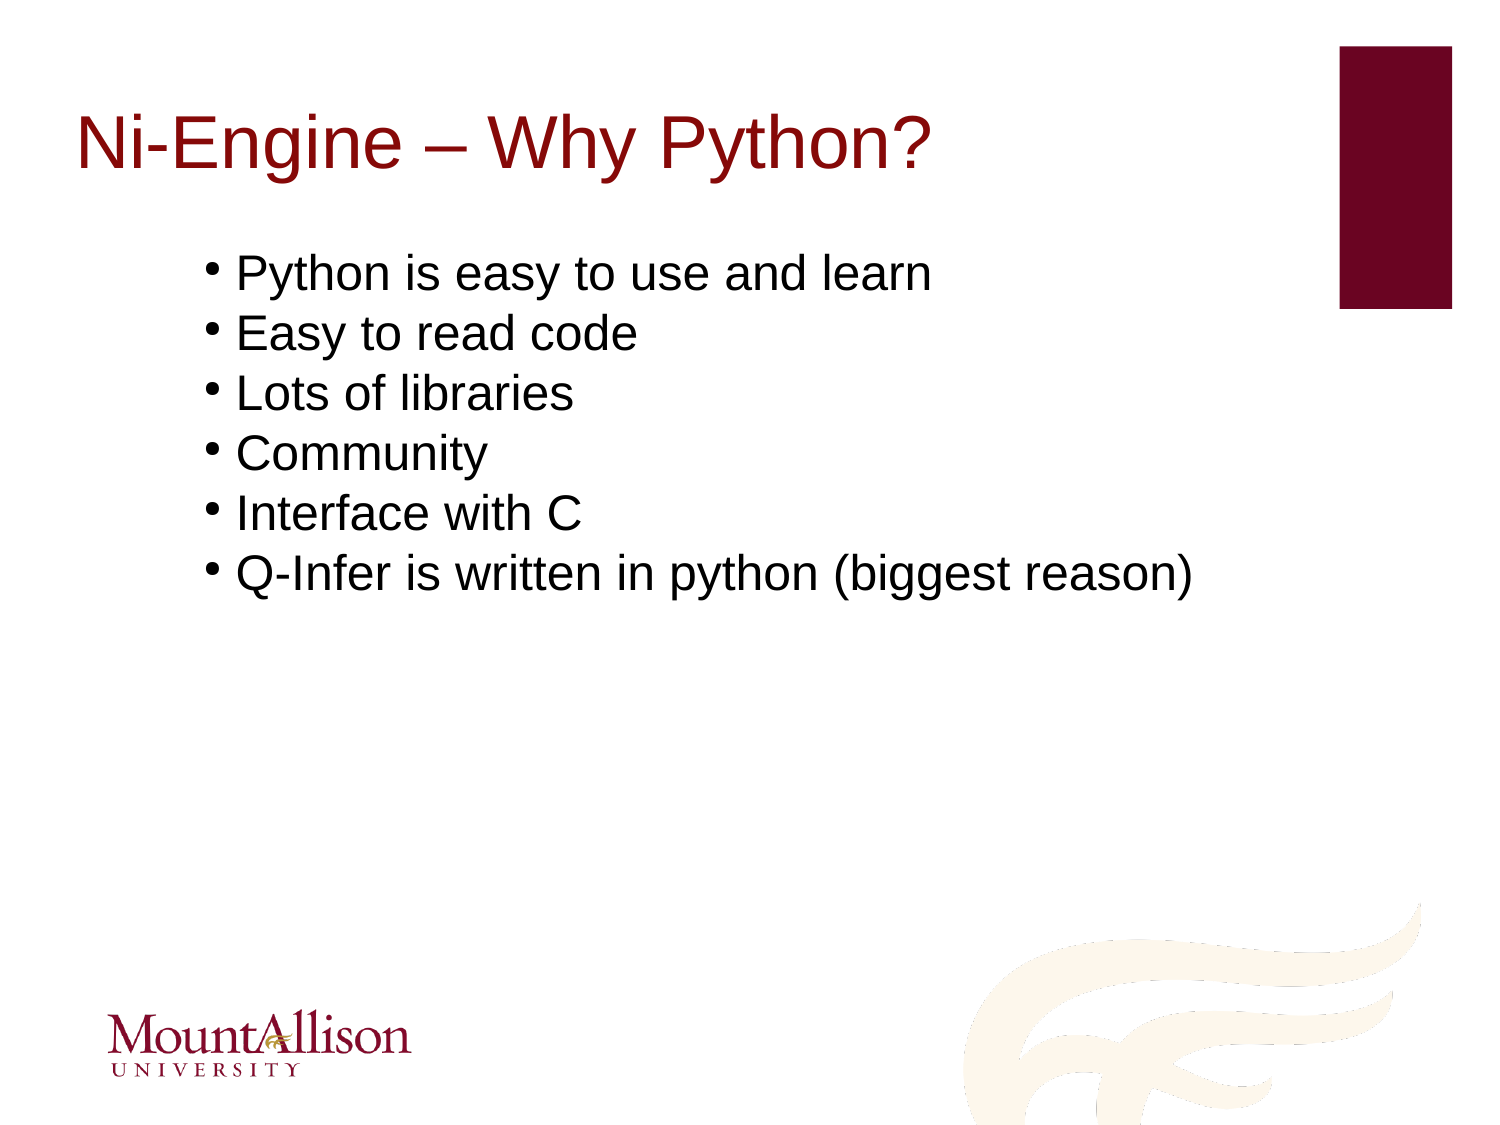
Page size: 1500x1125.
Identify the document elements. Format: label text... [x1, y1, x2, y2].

title Ni-Engine – Why Python? [75, 44, 1425, 233]
picture [107, 901, 1423, 1125]
text_box Python is easy to use and learn Easy to read code Lots of libraries Community Interface with C Q-Infer is written in python (biggest reason) [188, 232, 1210, 608]
